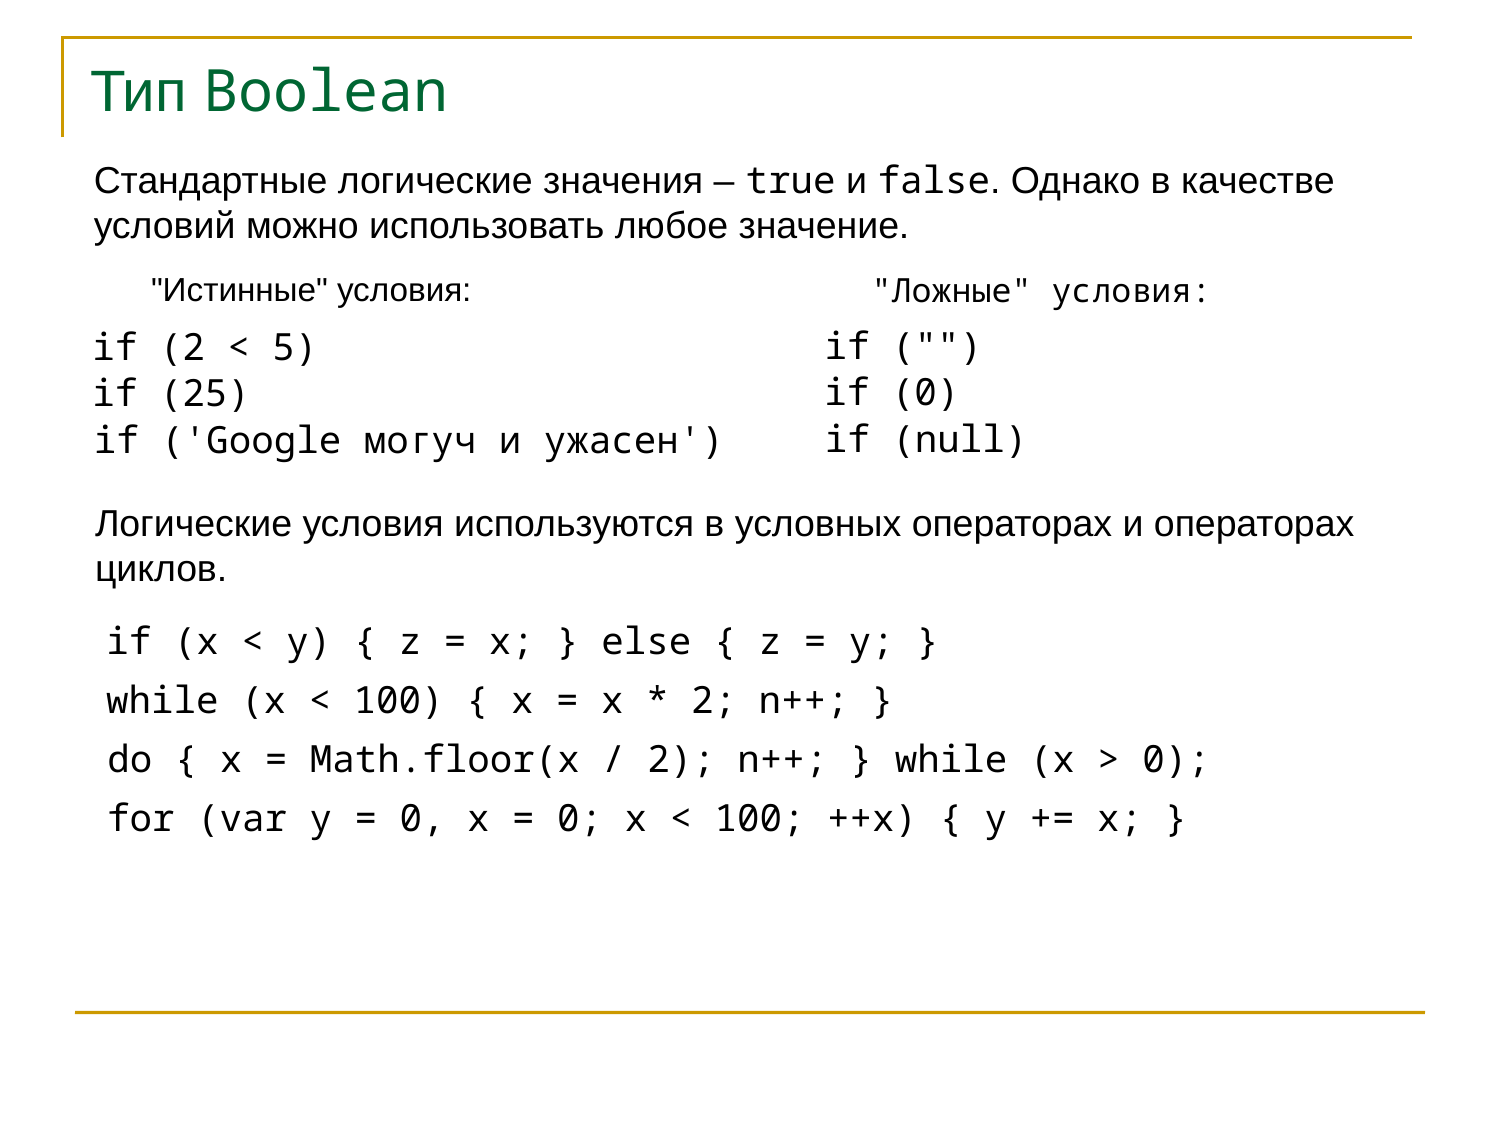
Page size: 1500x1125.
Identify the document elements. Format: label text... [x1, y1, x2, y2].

text_box if (2 < 5) [77, 315, 333, 375]
text_box if (null) [810, 408, 1043, 468]
text_box if ("") [809, 314, 998, 375]
text_box "Истинные" условия: [136, 260, 488, 316]
text_box Логические условия используются в условных операторах и операторах циклов. [80, 491, 1370, 597]
text_box while (x < 100) { x = x * 2; n++; } [91, 668, 909, 729]
text_box Стандартные логические значения – true и false. Однако в качестве условий можно использовать любое значение. [79, 148, 1361, 254]
title Тип Boolean [75, 45, 1425, 138]
text_box if (x < y) { z = x; } else { z = y; } [91, 609, 954, 670]
text_box if (25) [77, 361, 265, 422]
text_box if ('Google могуч и ужасен') [79, 408, 739, 469]
text_box for (var y = 0, x = 0; x < 100; ++x) { y += x; } [92, 786, 1203, 847]
text_box if (0) [809, 360, 975, 421]
text_box do { x = Math.floor(x / 2); n++; } while (x > 0); [92, 727, 1248, 788]
text_box "Ложные" условия: [856, 261, 1227, 317]
